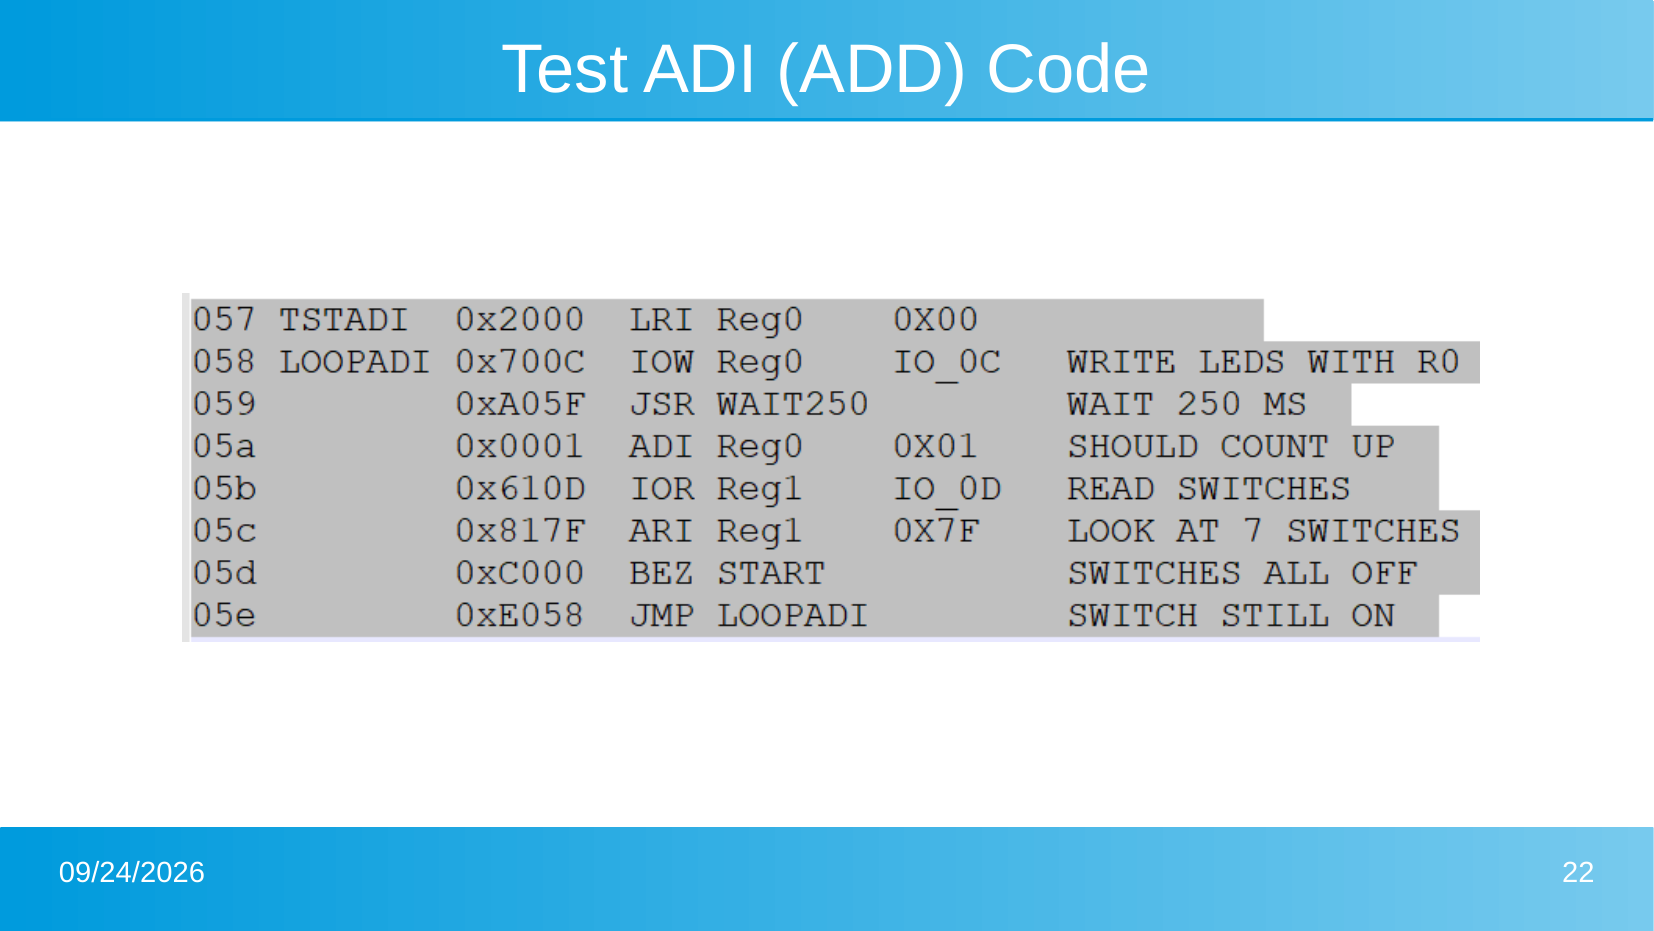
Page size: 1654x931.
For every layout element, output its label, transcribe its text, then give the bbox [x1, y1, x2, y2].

picture [182, 293, 1480, 642]
title Test ADI (ADD) Code [59, 29, 1595, 108]
